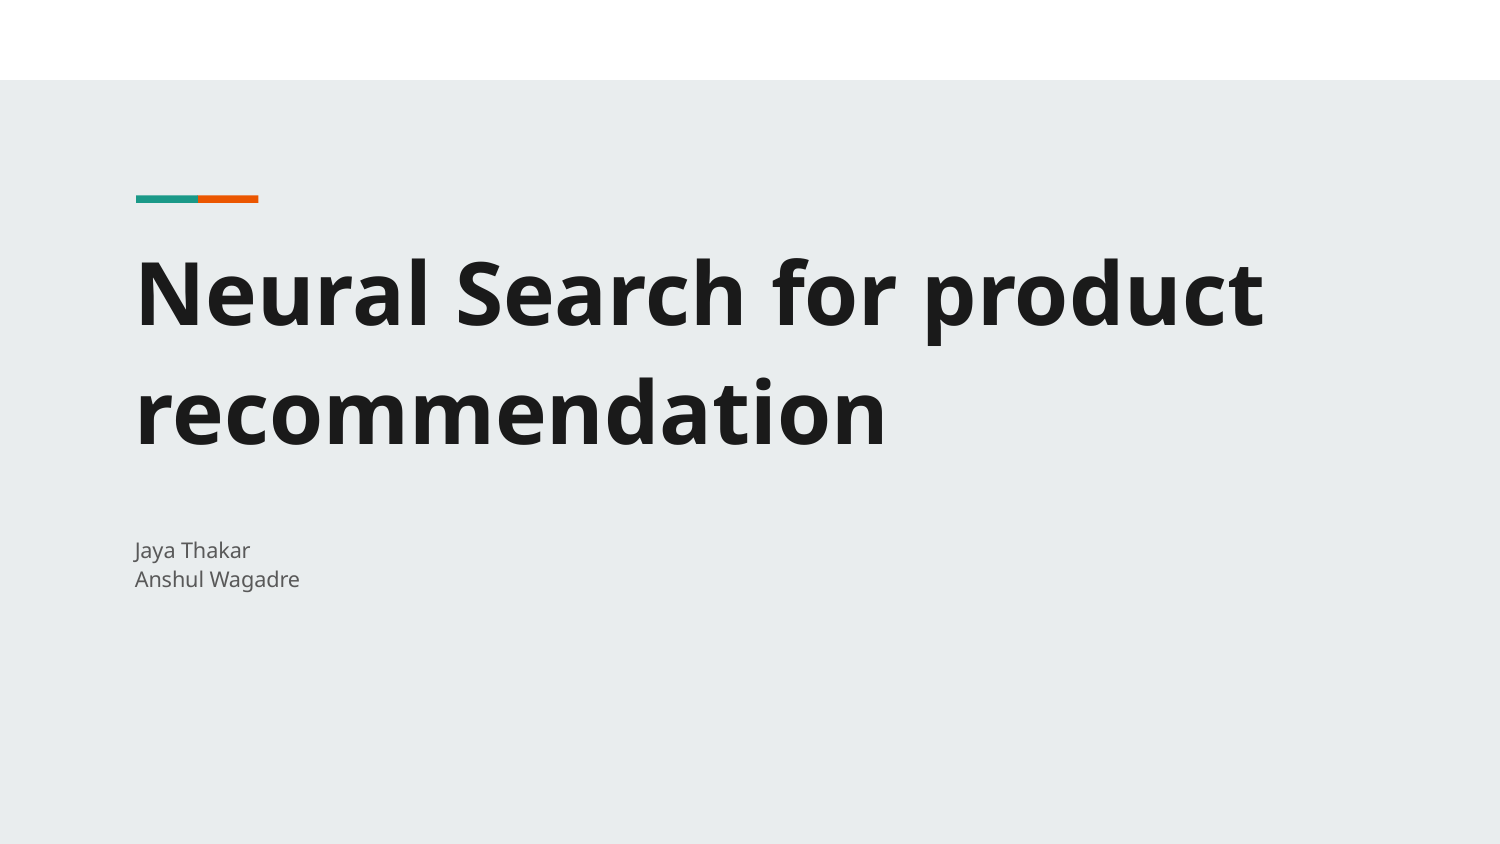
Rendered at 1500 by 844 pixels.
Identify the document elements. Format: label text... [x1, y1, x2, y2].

subtitle Jaya Thakar Anshul Wagadre [119, 520, 1381, 610]
title Neural Search for product recommendation [119, 216, 1381, 490]
